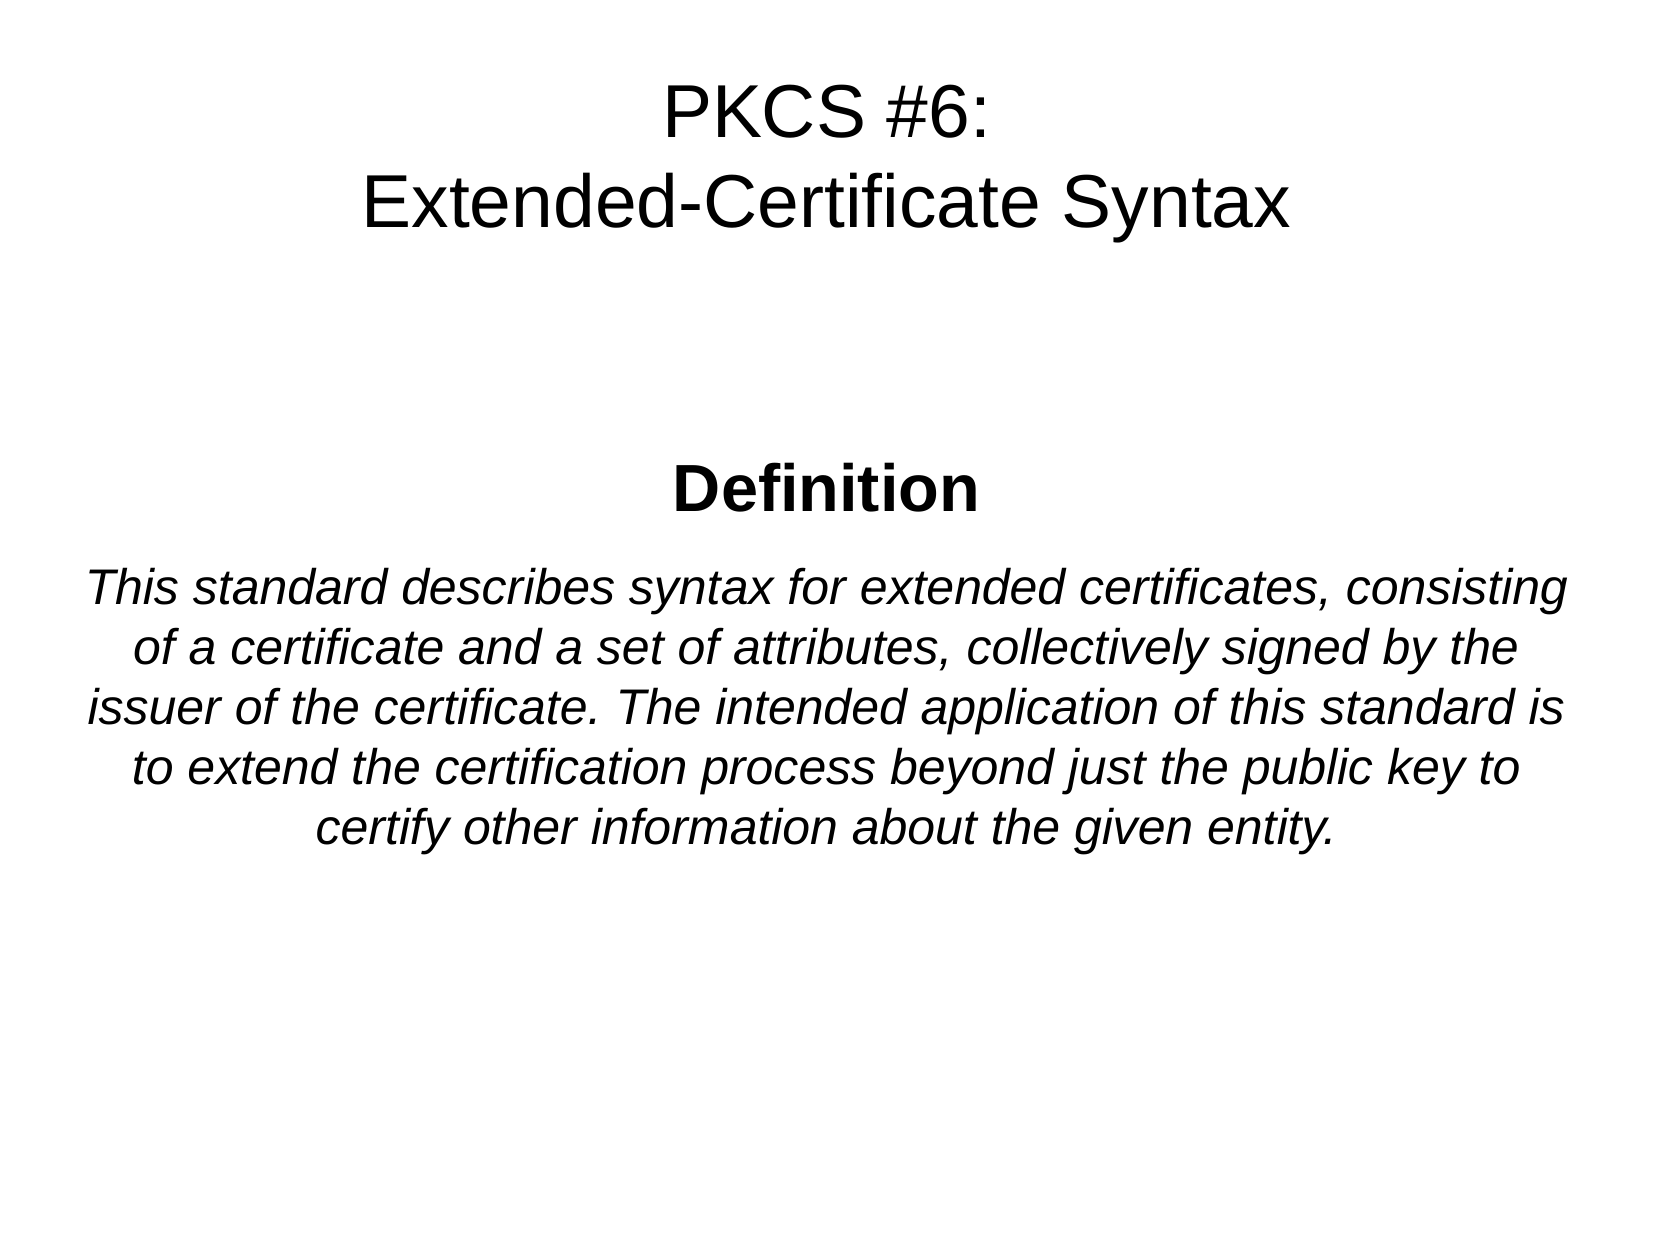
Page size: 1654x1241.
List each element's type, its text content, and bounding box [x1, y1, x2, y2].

subtitle Definition This standard describes syntax for extended certificates, consisting of a certificate and a set of attributes, collectively signed by the issuer of the certificate. The intended application of this standard is to extend the certification process beyond just the public key to certify other information about the given entity. [82, 290, 1571, 1010]
title PKCS #6: Extended-Certificate Syntax [82, 49, 1571, 257]
